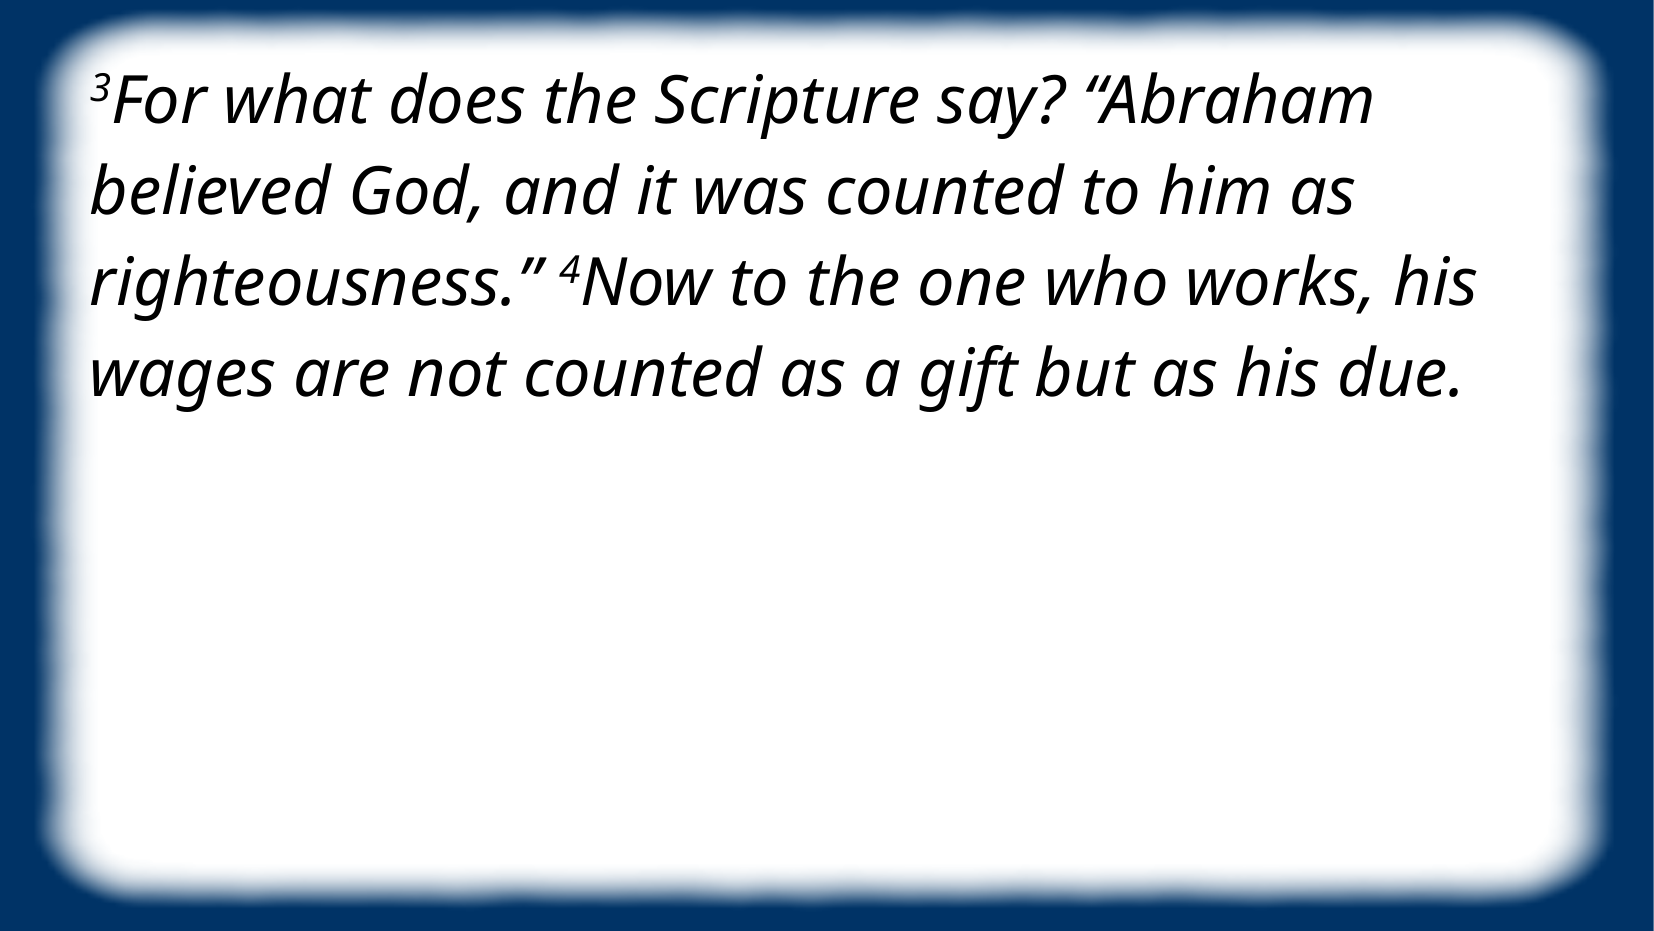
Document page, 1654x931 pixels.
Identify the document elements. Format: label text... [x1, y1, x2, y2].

text_box 3For what does the Scripture say? “Abraham believed God, and it was counted to him as righteousness.” 4Now to the one who works, his wages are not counted as a gift but as his due. [75, 45, 1561, 415]
picture [0, 0, 1654, 931]
